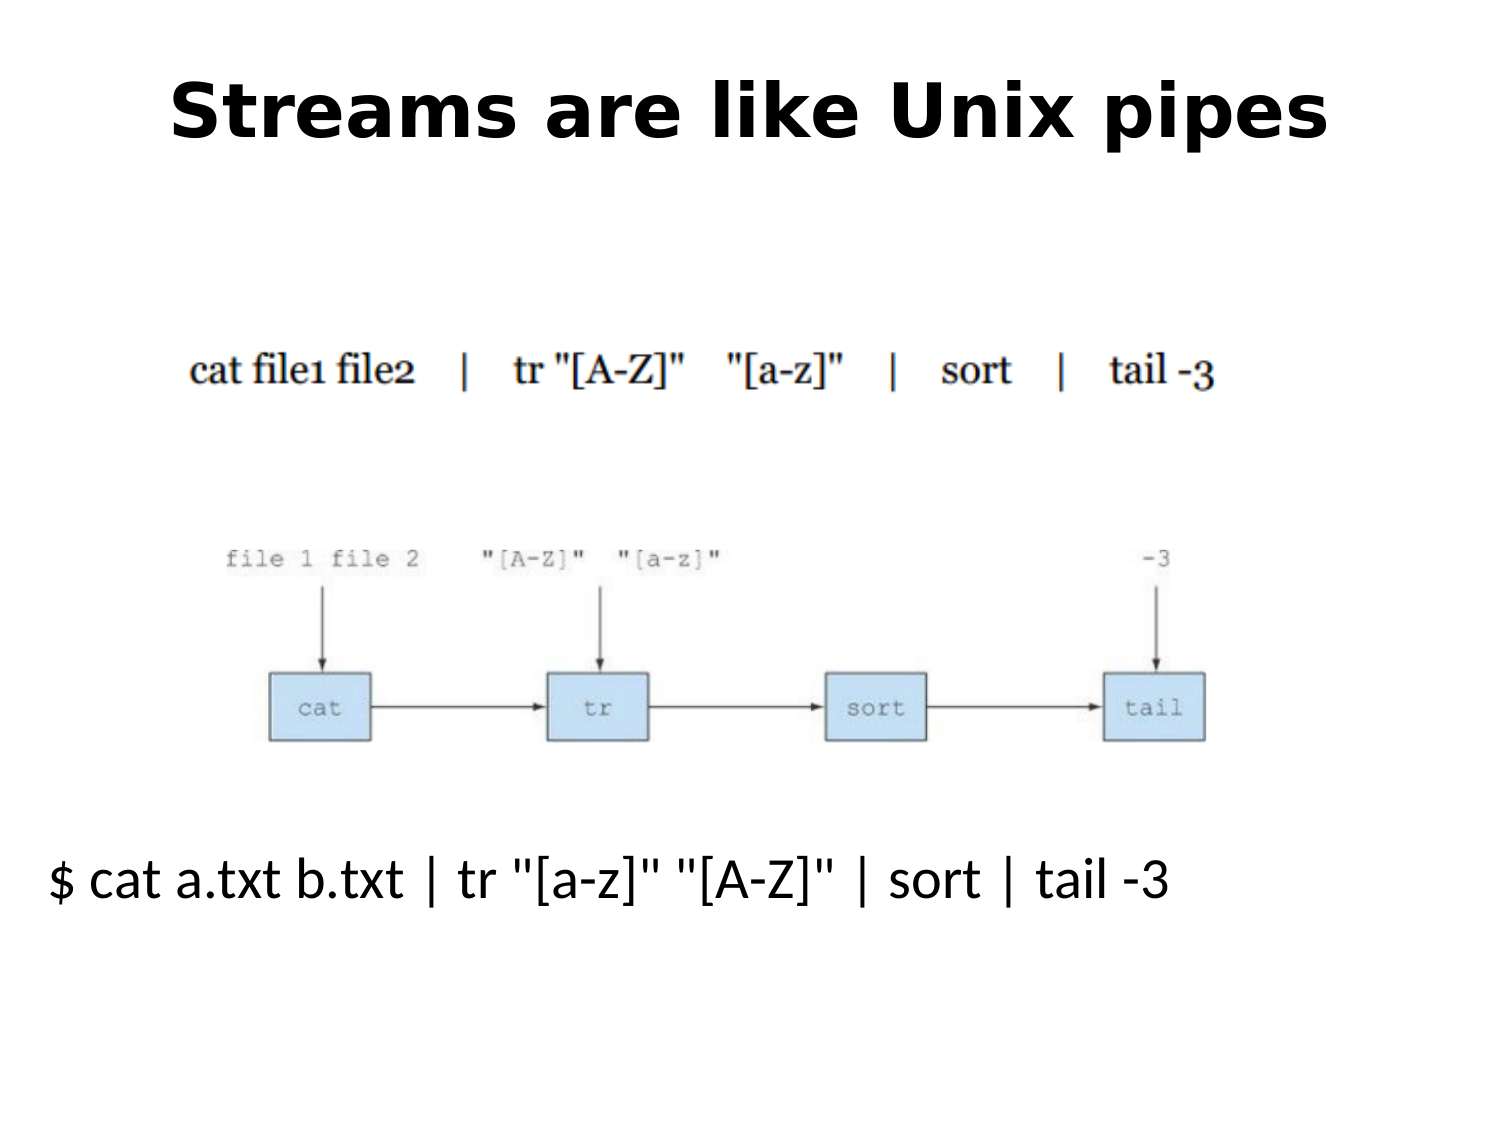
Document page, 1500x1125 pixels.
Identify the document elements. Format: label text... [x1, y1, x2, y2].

picture [177, 510, 1245, 765]
title Streams are like Unix pipes [75, 65, 1425, 156]
picture [127, 281, 1380, 435]
text_box $ cat a.txt b.txt | tr "[a-z]" "[A-Z]" | sort | tail -3 [47, 795, 1500, 1024]
